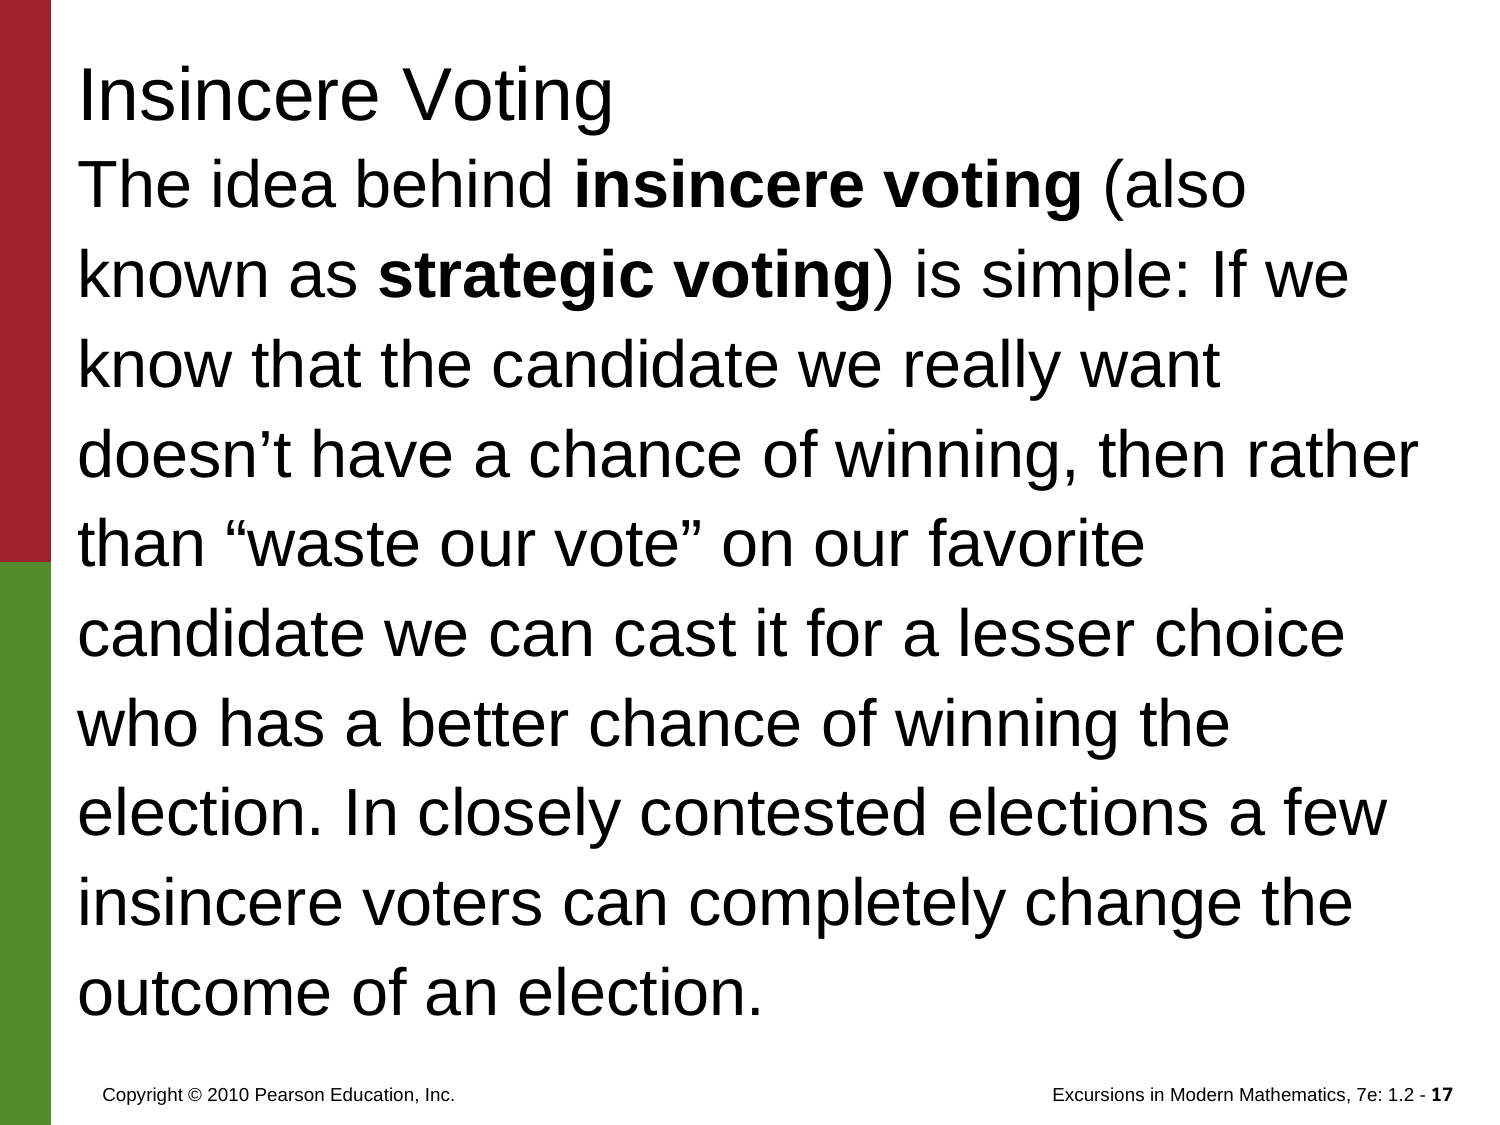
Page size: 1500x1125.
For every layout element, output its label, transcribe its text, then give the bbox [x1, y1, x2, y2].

text_box Insincere Voting [62, 37, 1413, 143]
list The idea behind insincere voting (also known as strategic voting) is simple: If we know that the candidate we really want doesn’t have a chance of winning, then rather than “waste our vote” on our favorite candidate we can cast it for a lesser choice who has a better chance of winning the election. In closely contested elections a few insincere voters can completely change the outcome of an election. [62, 125, 1450, 1101]
